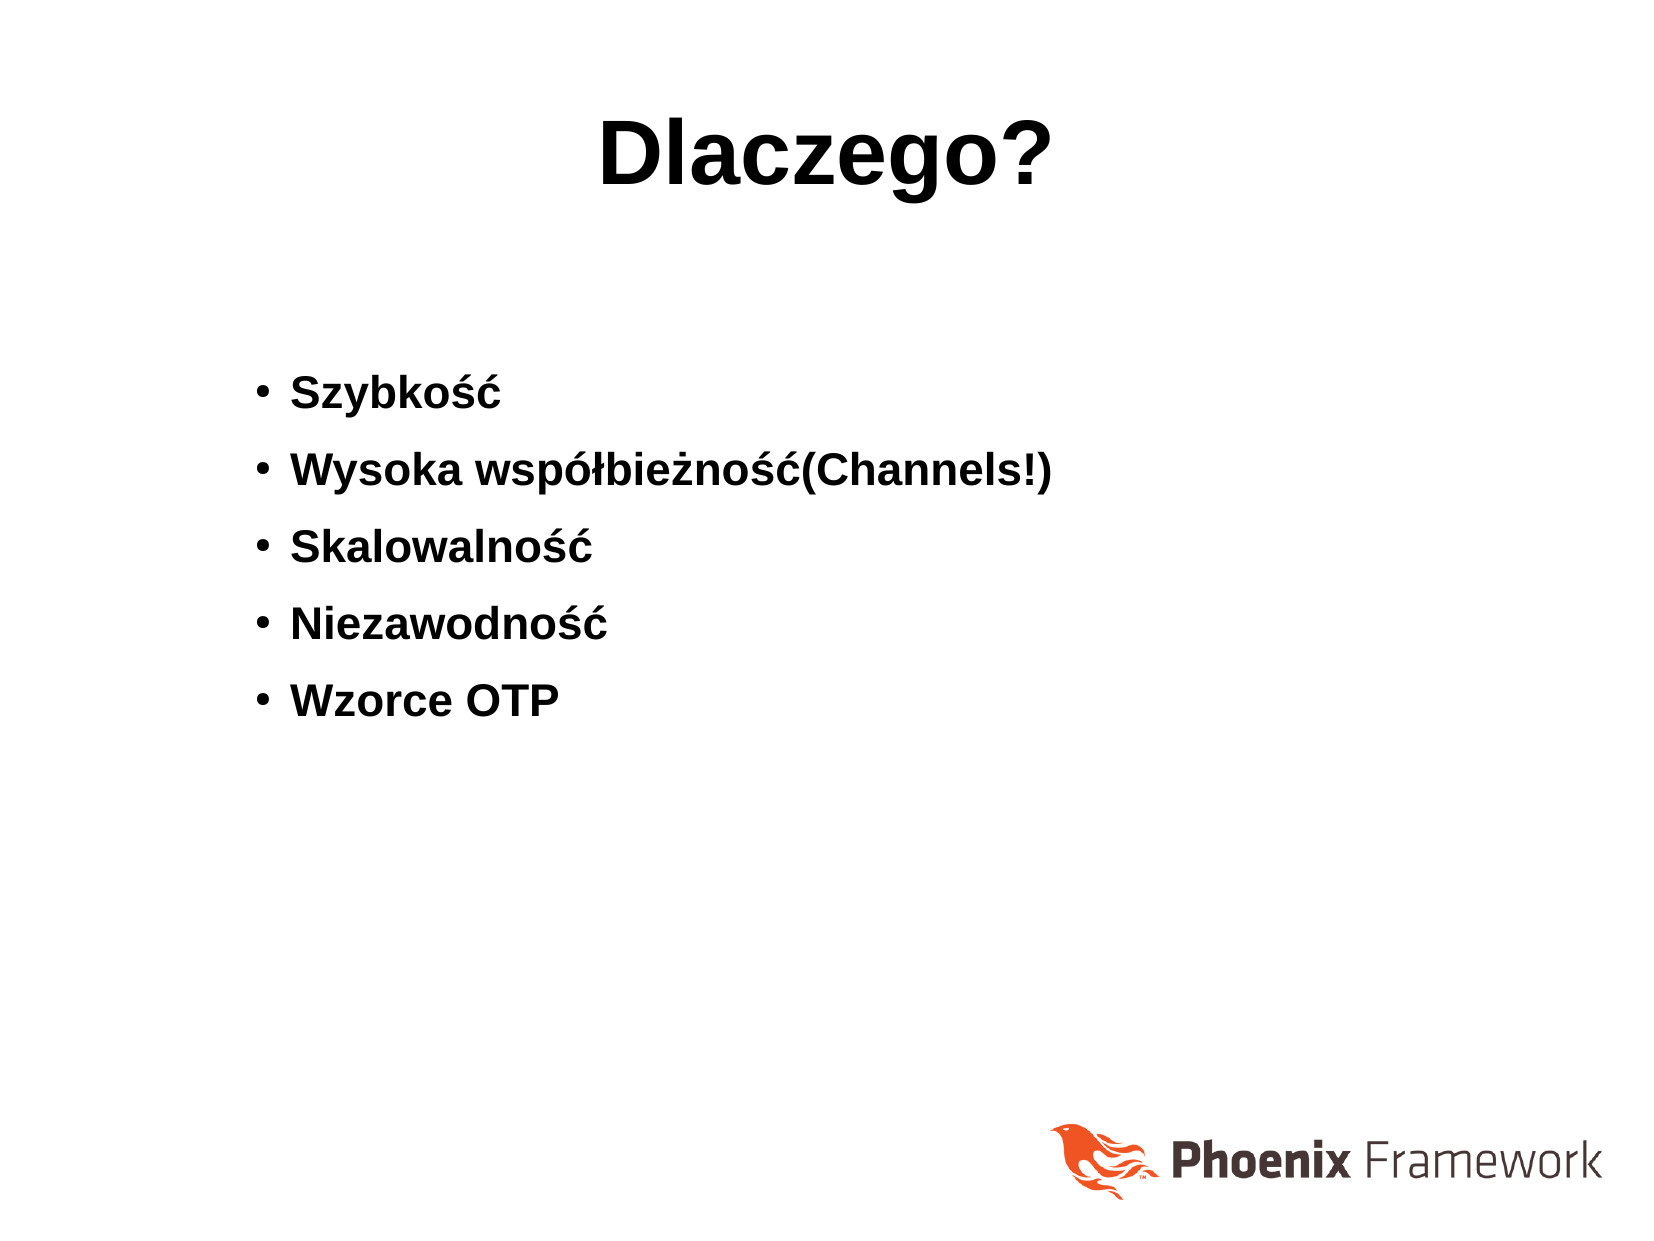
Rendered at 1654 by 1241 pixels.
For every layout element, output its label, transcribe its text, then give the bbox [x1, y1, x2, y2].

text_box Szybkość Wysoka współbieżność(Channels!) Skalowalność Niezawodność Wzorce OTP [240, 360, 1486, 734]
title Dlaczego? [82, 49, 1571, 257]
picture [1050, 1124, 1602, 1201]
